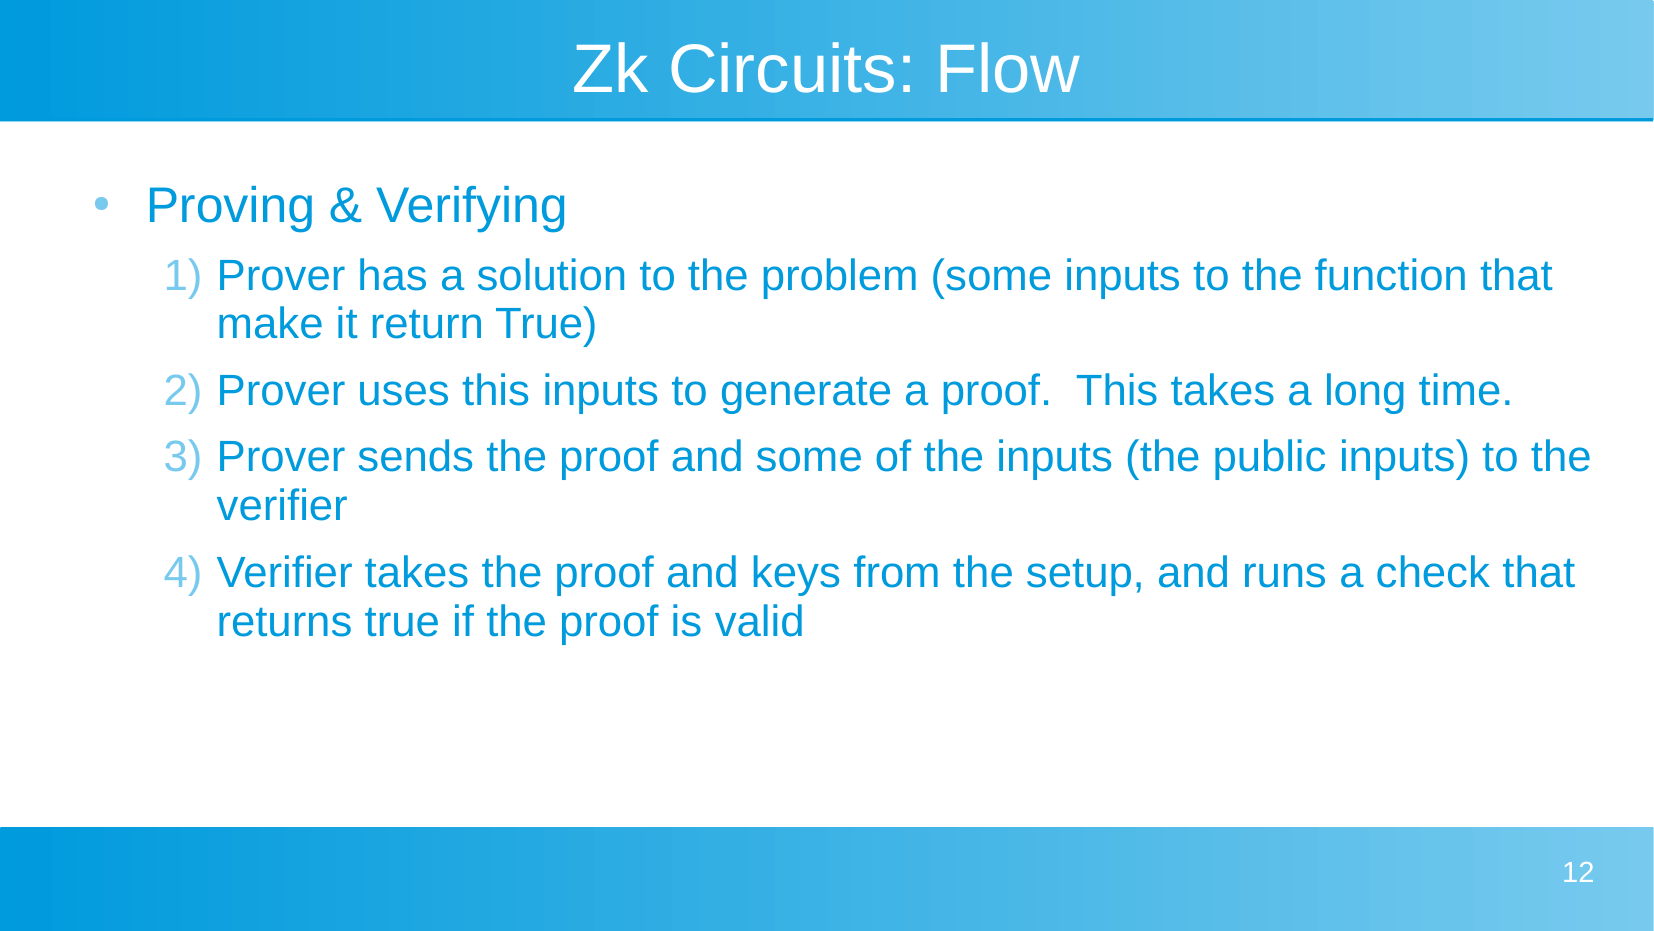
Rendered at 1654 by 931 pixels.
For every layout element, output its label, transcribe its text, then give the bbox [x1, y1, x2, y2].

list Proving & Verifying Prover has a solution to the problem (some inputs to the function that make it return True) Prover uses this inputs to generate a proof. This takes a long time. Prover sends the proof and some of the inputs (the public inputs) to the verifier Verifier takes the proof and keys from the setup, and runs a check that returns true if the proof is valid [75, 177, 1611, 768]
title Zk Circuits: Flow [59, 29, 1595, 108]
